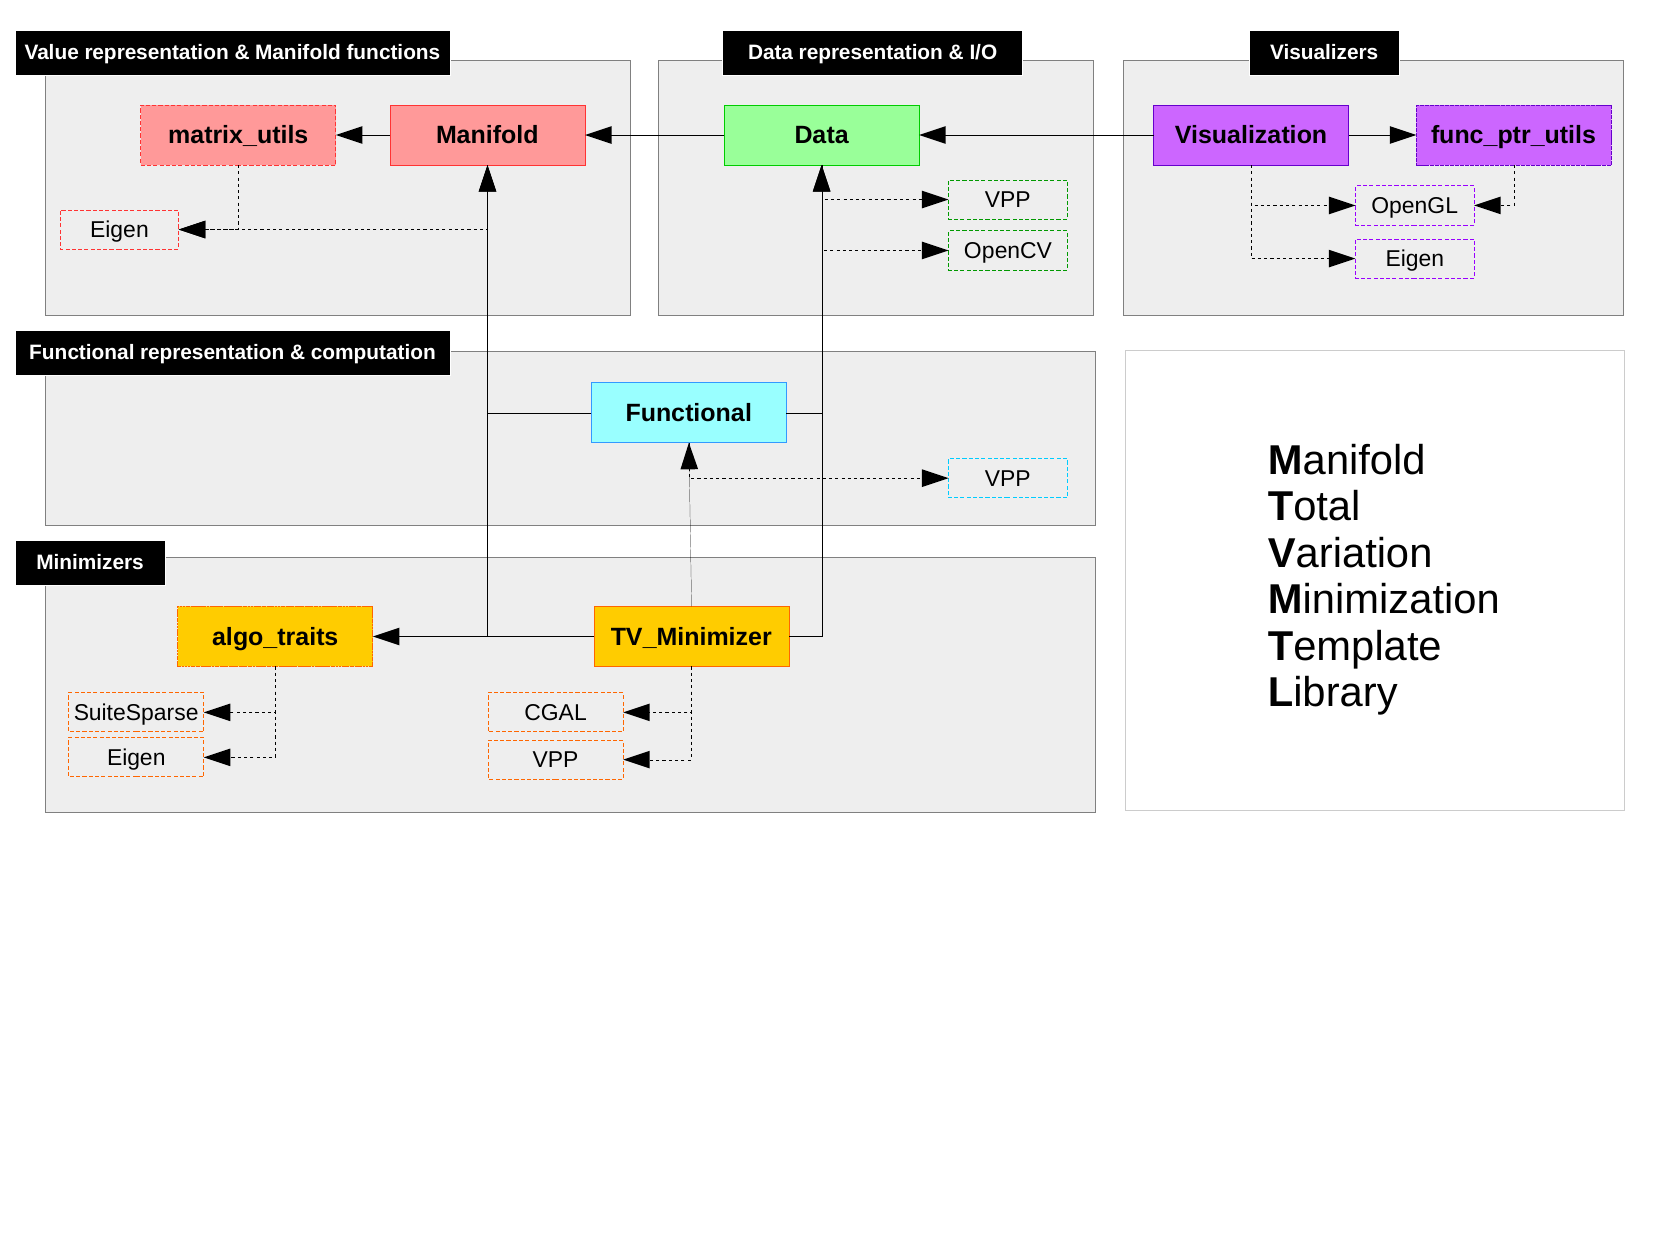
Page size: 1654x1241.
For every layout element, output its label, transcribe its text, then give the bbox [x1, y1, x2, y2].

text_box func_ptr_utils [1416, 105, 1612, 166]
text_box Visualizers [1249, 30, 1400, 76]
text_box Eigen [60, 210, 179, 250]
text_box SuiteSparse [68, 692, 204, 732]
text_box [45, 557, 1096, 813]
text_box [488, 557, 691, 636]
text_box OpenCV [948, 230, 1068, 271]
text_box TV_Minimizer [594, 606, 790, 667]
text_box [823, 351, 1096, 526]
text_box Visualization [1153, 105, 1349, 166]
text_box Manifold Total Variation Minimization Template Library [1253, 429, 1556, 779]
text_box VPP [488, 740, 624, 780]
text_box Eigen [1355, 239, 1475, 279]
text_box Eigen [68, 737, 204, 777]
text_box OpenGL [1355, 185, 1475, 226]
text_box [690, 414, 822, 526]
text_box algo_traits [177, 606, 373, 667]
text_box [488, 351, 822, 413]
text_box [488, 414, 690, 526]
text_box VPP [948, 180, 1068, 220]
text_box [691, 557, 822, 636]
text_box matrix_utils [140, 105, 336, 166]
text_box Functional representation & computation [15, 330, 451, 376]
text_box Data representation & I/O [722, 30, 1023, 76]
text_box Value representation & Manifold functions [15, 30, 451, 76]
text_box [45, 351, 487, 526]
text_box [658, 60, 1094, 135]
text_box [823, 136, 1094, 316]
text_box [488, 136, 631, 316]
text_box CGAL [488, 692, 624, 732]
text_box VPP [948, 458, 1068, 498]
text_box Data [724, 105, 920, 166]
text_box Functional [591, 382, 787, 443]
text_box [658, 136, 822, 316]
text_box [1123, 60, 1624, 316]
text_box Minimizers [15, 540, 166, 586]
text_box Manifold [390, 105, 586, 166]
text_box [45, 60, 631, 316]
